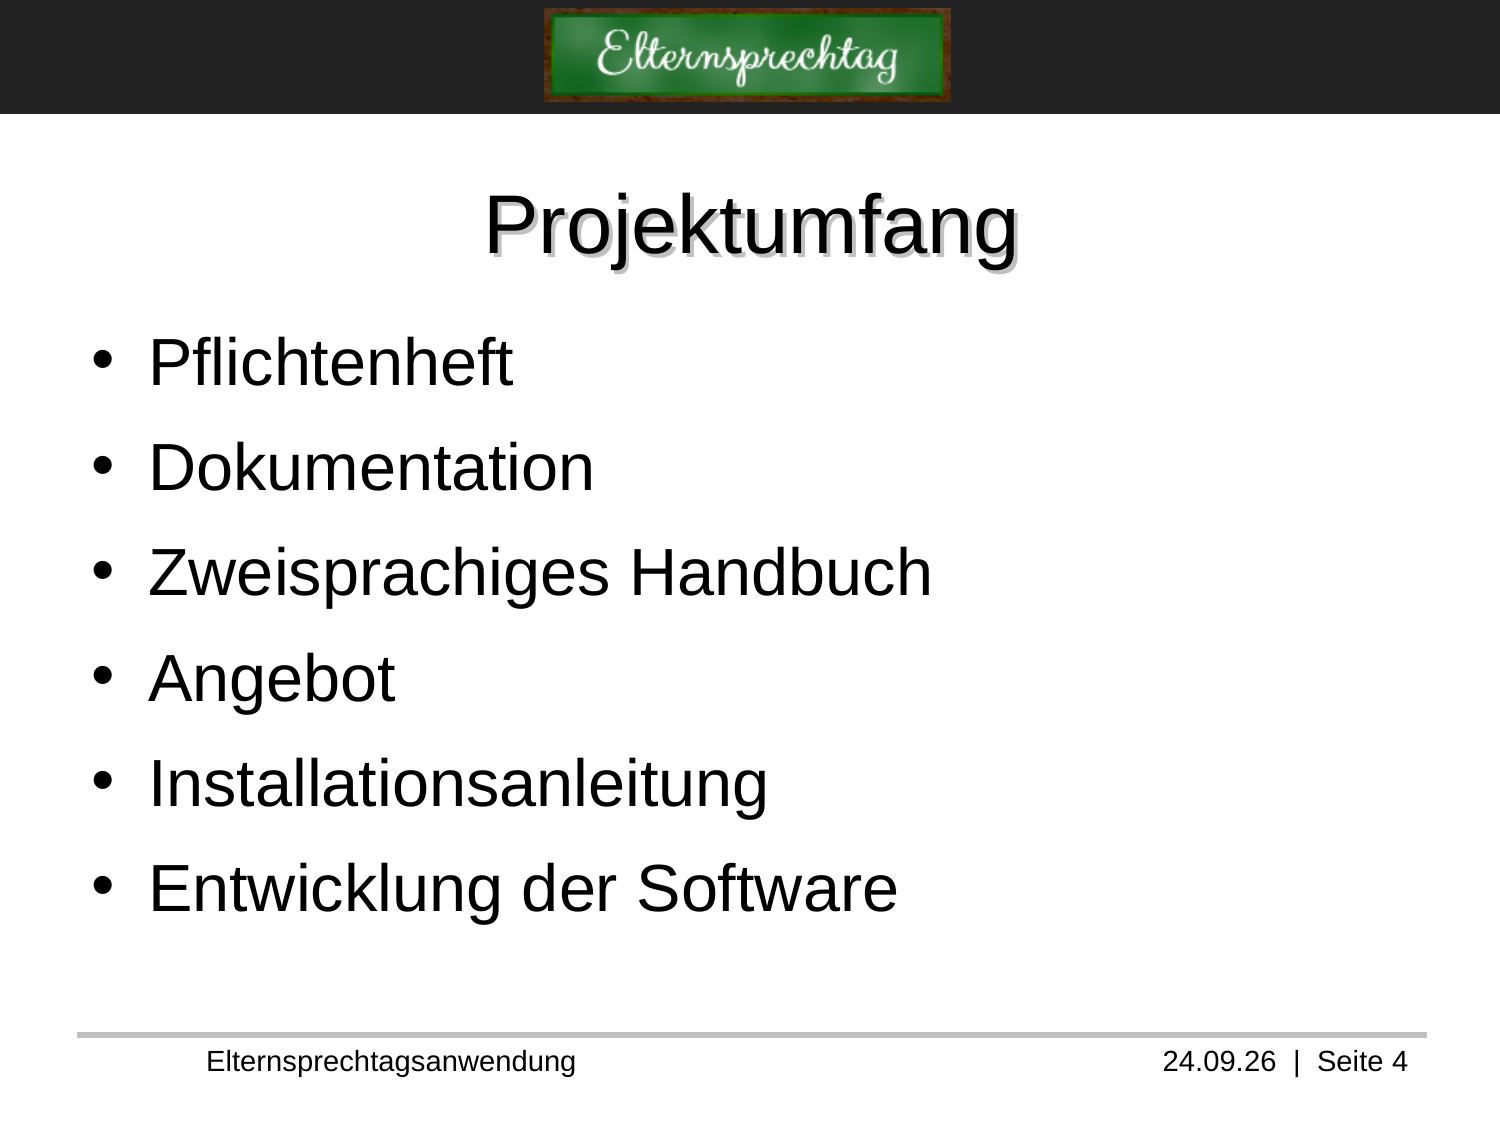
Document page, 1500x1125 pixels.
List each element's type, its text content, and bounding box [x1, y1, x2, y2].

picture [0, 0, 1500, 114]
list Pflichtenheft Dokumentation Zweisprachiges Handbuch Angebot Installationsanleitung Entwicklung der Software [76, 302, 1427, 1000]
title Projektumfang [76, 160, 1427, 279]
